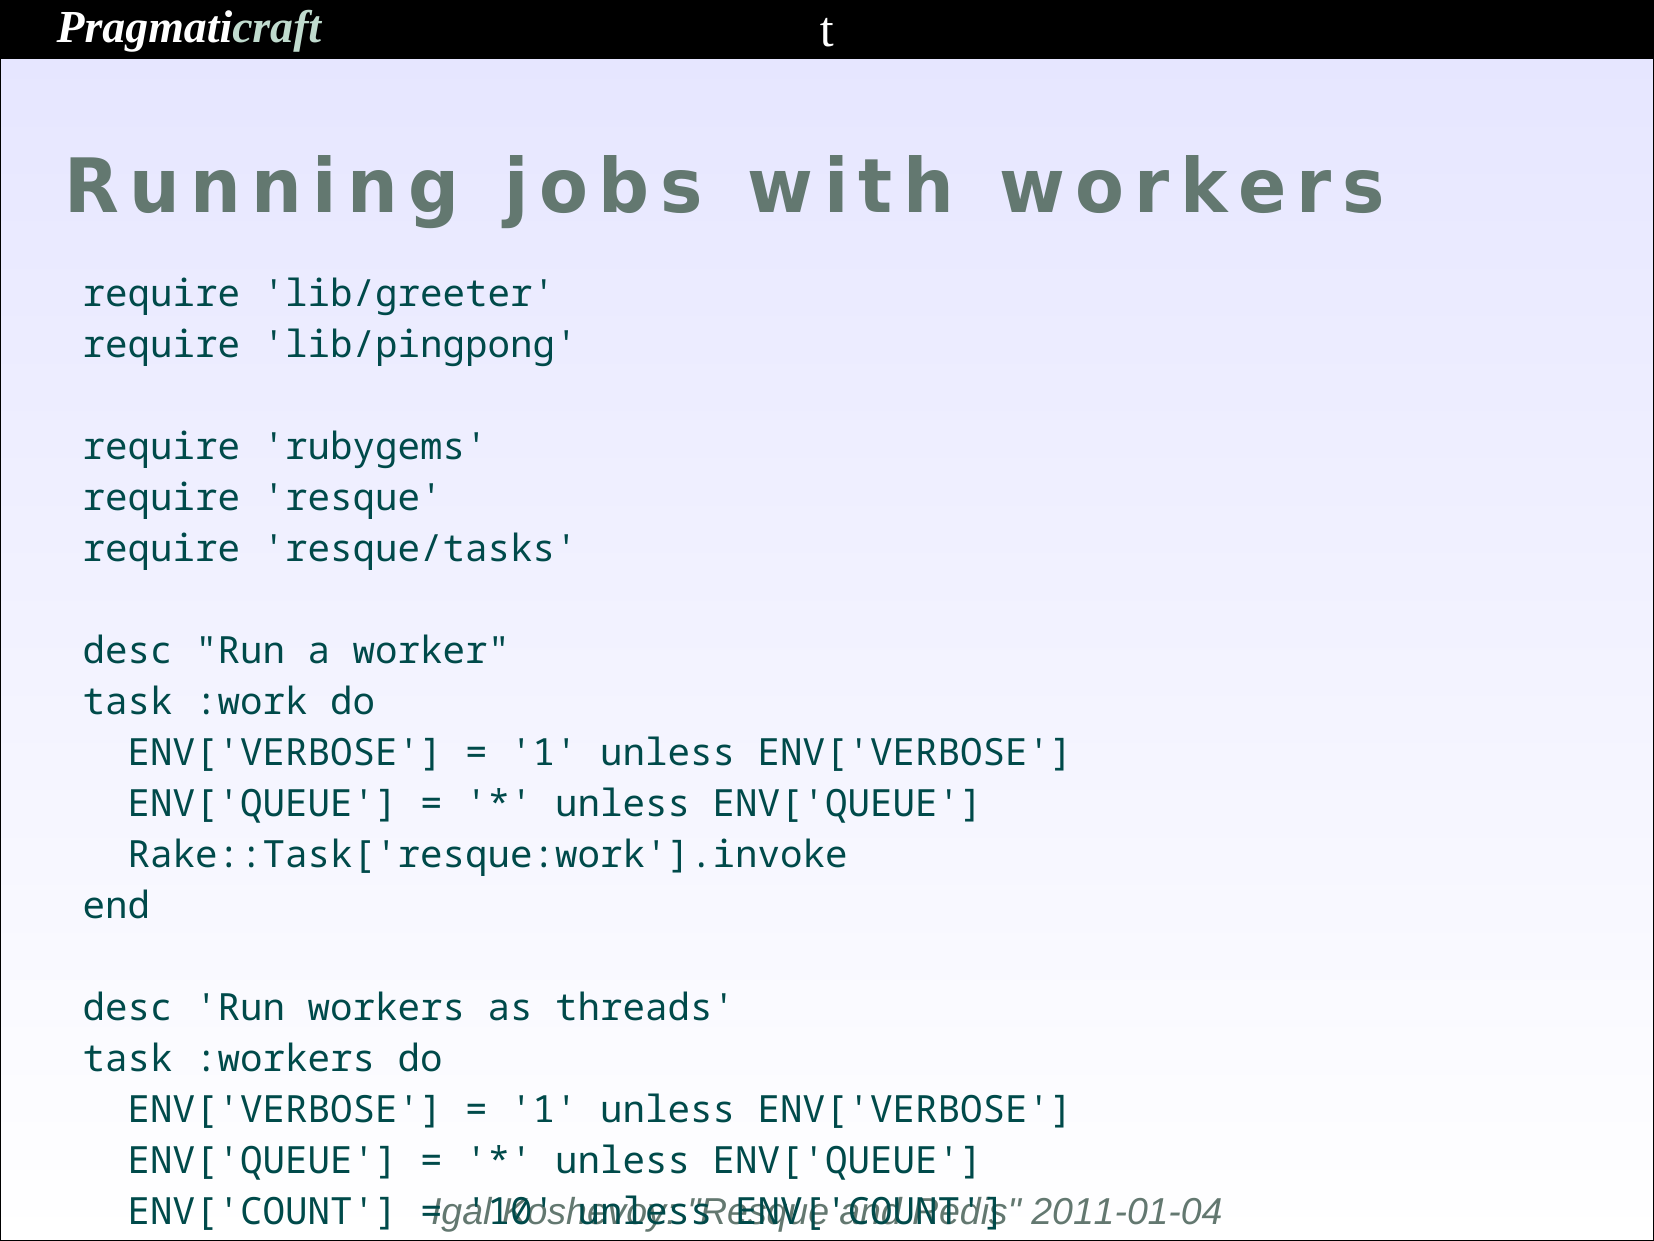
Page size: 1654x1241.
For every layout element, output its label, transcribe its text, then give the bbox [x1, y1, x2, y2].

list require 'lib/greeter' require 'lib/pingpong' require 'rubygems' require 'resque' require 'resque/tasks' desc "Run a worker" task :work do ENV['VERBOSE'] = '1' unless ENV['VERBOSE'] ENV['QUEUE'] = '*' unless ENV['QUEUE'] Rake::Task['resque:work'].invoke end desc 'Run workers as threads' task :workers do ENV['VERBOSE'] = '1' unless ENV['VERBOSE'] ENV['QUEUE'] = '*' unless ENV['QUEUE'] ENV['COUNT'] = '10' unless ENV['COUNT'] Rake::Task['resque:workers'].invoke end [82, 266, 1571, 1181]
title Running jobs with workers [64, 119, 1587, 254]
